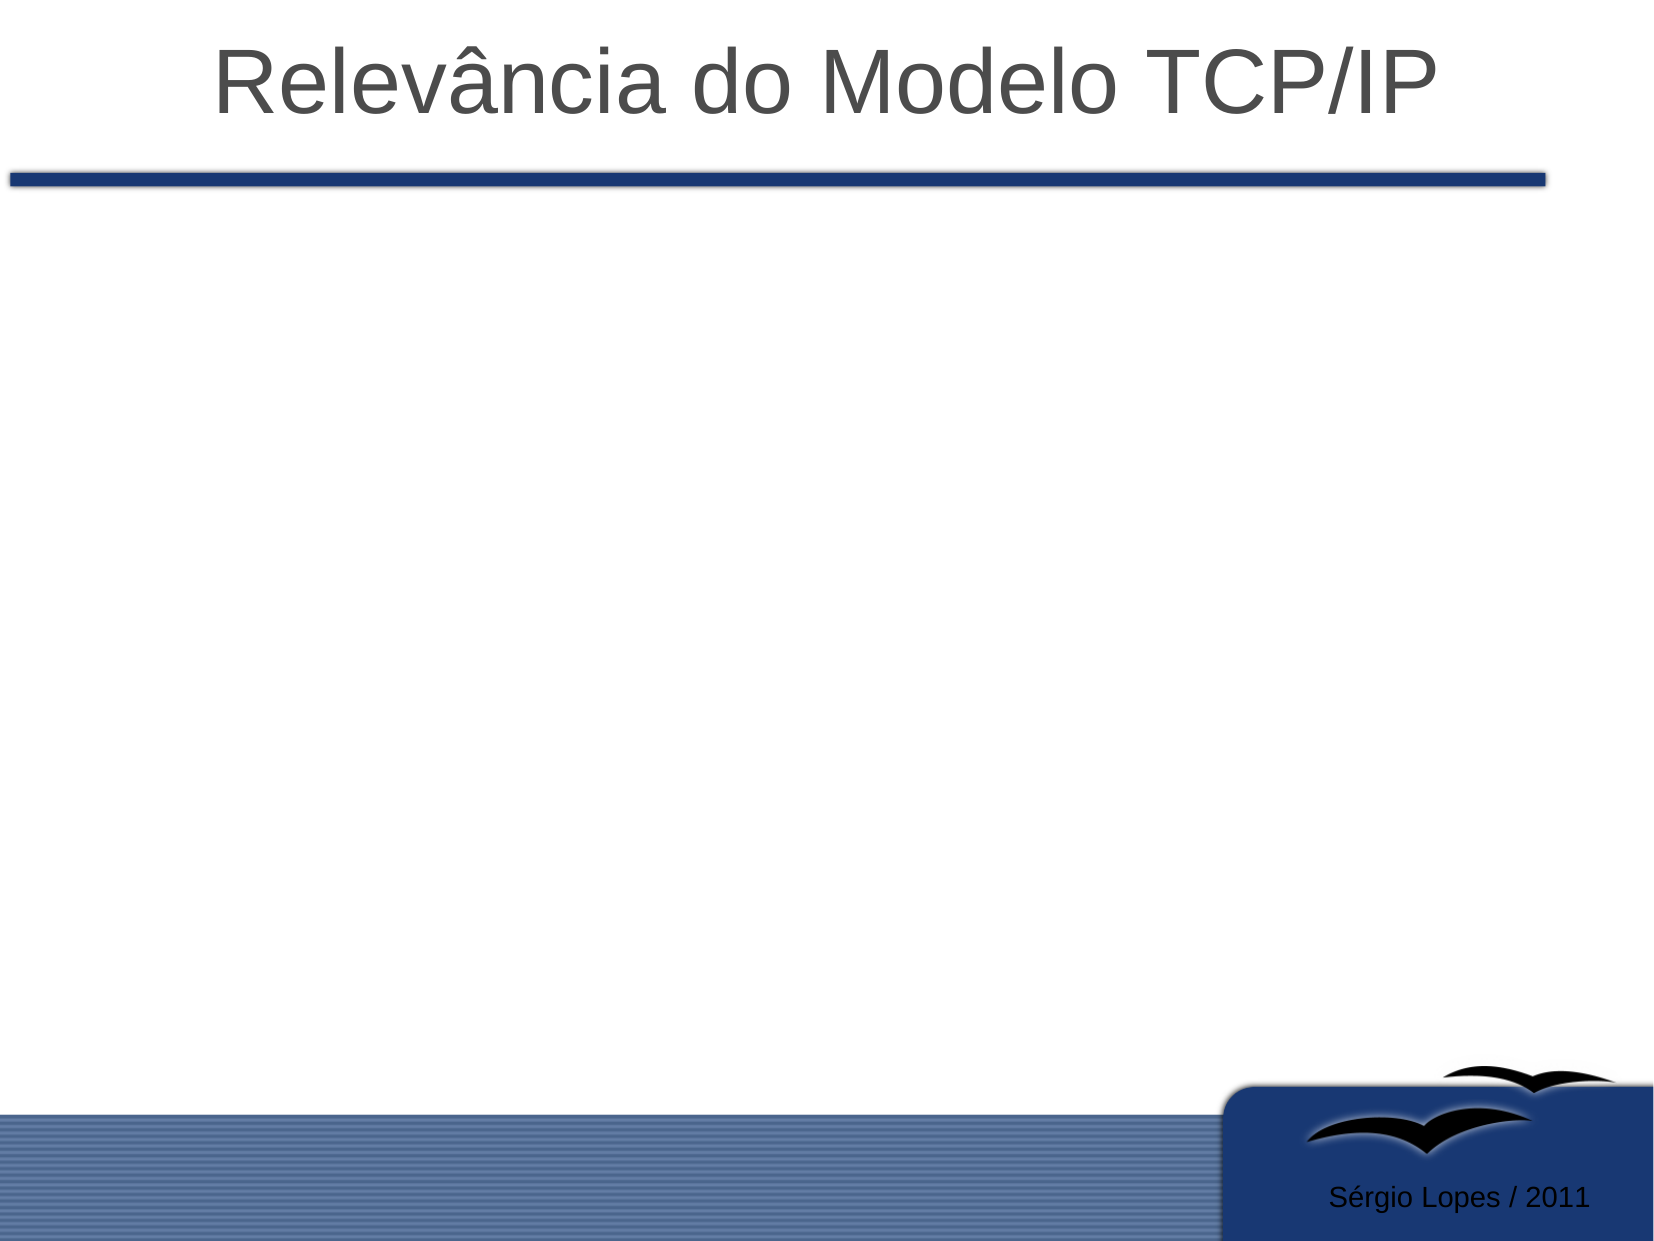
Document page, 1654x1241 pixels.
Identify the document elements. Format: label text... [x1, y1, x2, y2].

picture [0, 0, 1654, 1241]
text_box Sérgio Lopes / 2011 [1328, 1181, 1588, 1214]
title Relevância do Modelo TCP/IP [121, 0, 1534, 164]
